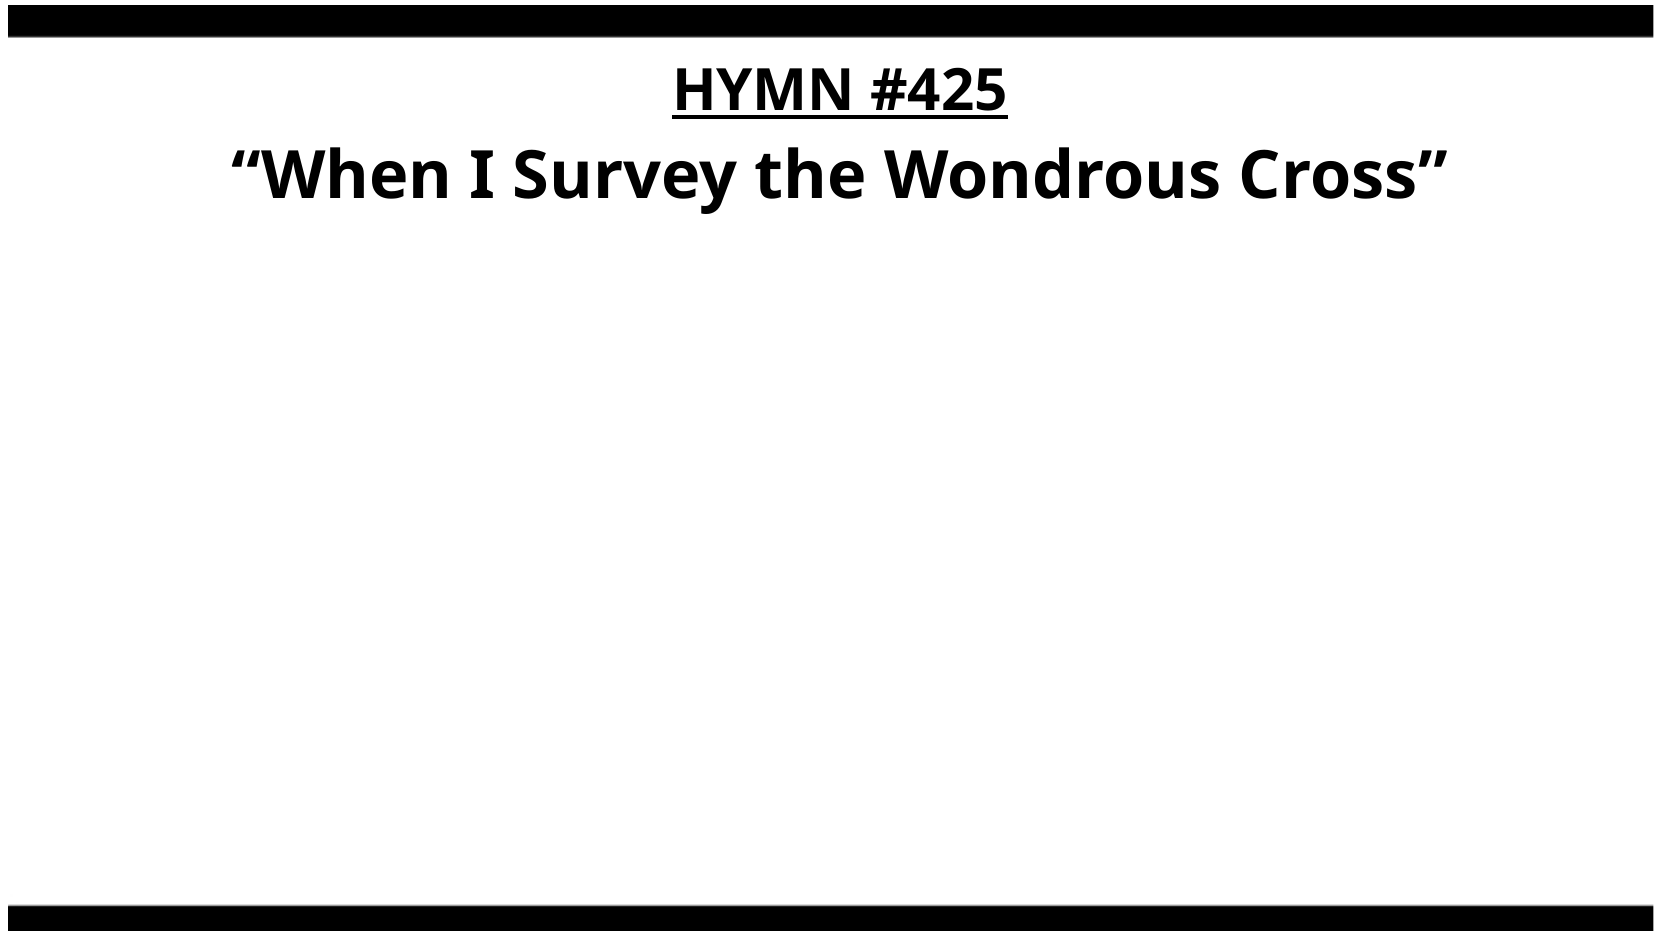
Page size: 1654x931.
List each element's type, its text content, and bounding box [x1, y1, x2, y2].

picture [8, 5, 1654, 931]
text_box HYMN #425 “When I Survey the Wondrous Cross” [105, 40, 1576, 222]
